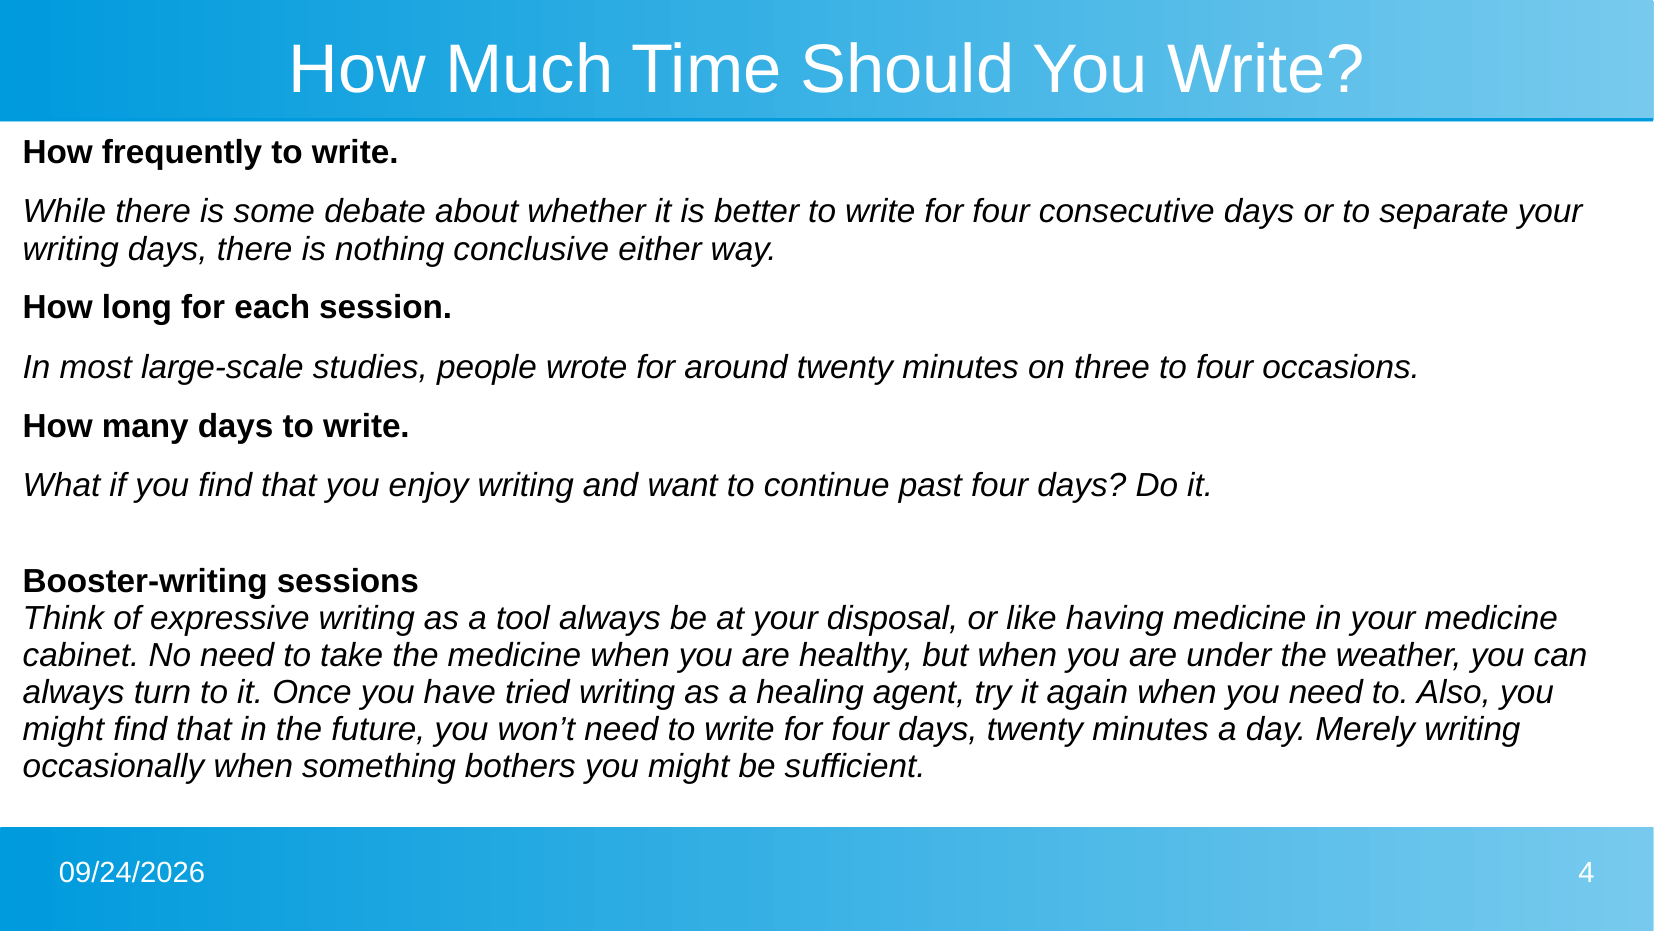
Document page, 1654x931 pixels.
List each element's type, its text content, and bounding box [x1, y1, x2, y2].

text_box How frequently to write. While there is some debate about whether it is better to write for four consecutive days or to separate your writing days, there is nothing conclusive either way. How long for each session. In most large-scale studies, people wrote for around twenty minutes on three to four occasions. How many days to write. What if you find that you enjoy writing and want to continue past four days? Do it. Booster-writing sessions Think of expressive writing as a tool always be at your disposal, or like having medicine in your medicine cabinet. No need to take the medicine when you are healthy, but when you are under the weather, you can always turn to it. Once you have tried writing as a healing agent, try it again when you need to. Also, you might find that in the future, you won’t need to write for four days, twenty minutes a day. Merely writing occasionally when something bothers you might be sufficient. [7, 126, 1651, 882]
title How Much Time Should You Write? [59, 29, 1595, 108]
